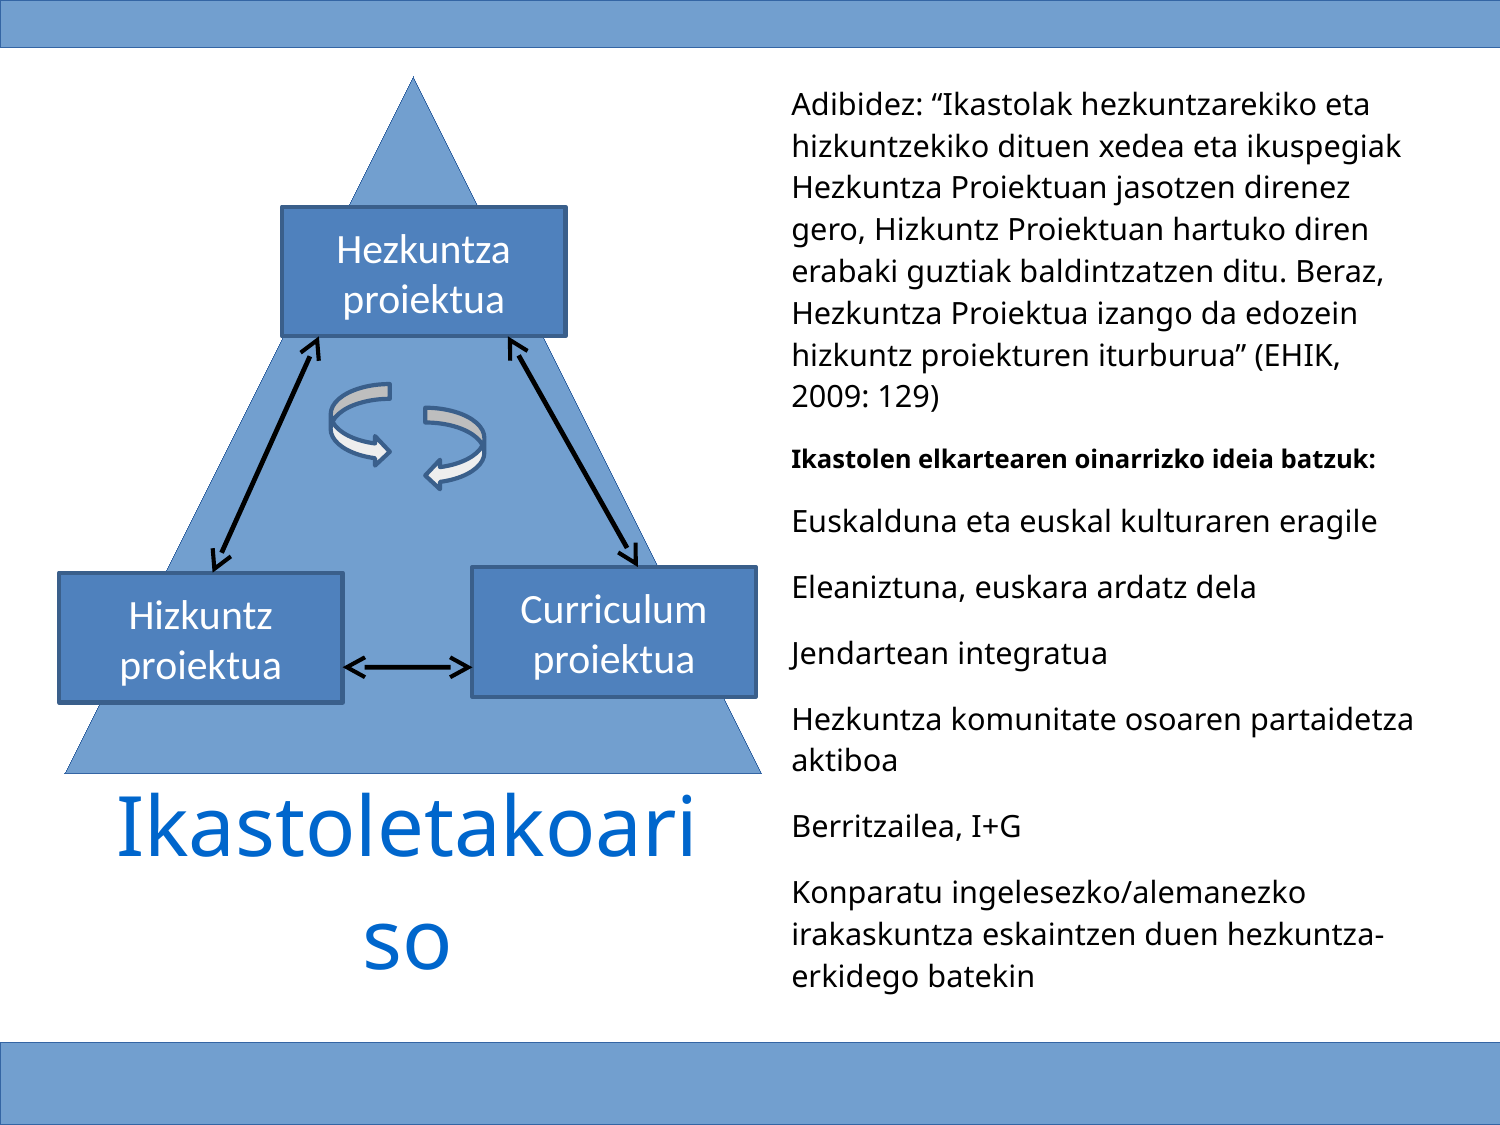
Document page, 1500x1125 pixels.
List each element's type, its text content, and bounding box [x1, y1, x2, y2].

list Adibidez: “Ikastolak hezkuntzarekiko eta hizkuntzekiko dituen xedea eta ikuspegiak Hezkuntza Proiektuan jasotzen direnez gero, Hizkuntz Proiektuan hartuko diren erabaki guztiak baldintzatzen ditu. Beraz, Hezkuntza Proiektua izango da edozein hizkuntz proiekturen iturburua” (EHIK, 2009: 129) Ikastolen elkartearen oinarrizko ideia batzuk: Euskalduna eta euskal kulturaren eragile Eleaniztuna, euskara ardatz dela Jendartean integratua Hezkuntza komunitate osoaren partaidetza aktiboa Berritzailea, I+G Konparatu ingelesezko/alemanezko irakaskuntza eskaintzen duen hezkuntza-erkidego batekin [791, 82, 1425, 1005]
title Ikastoletakoari so [70, 745, 745, 1016]
text_box Curriculum proiektua [472, 566, 756, 697]
text_box [348, 76, 478, 206]
text_box [64, 763, 70, 774]
text_box Hezkuntza proiektua [281, 206, 566, 337]
text_box Hizkuntz proiektua [59, 572, 343, 703]
text_box [79, 337, 762, 774]
